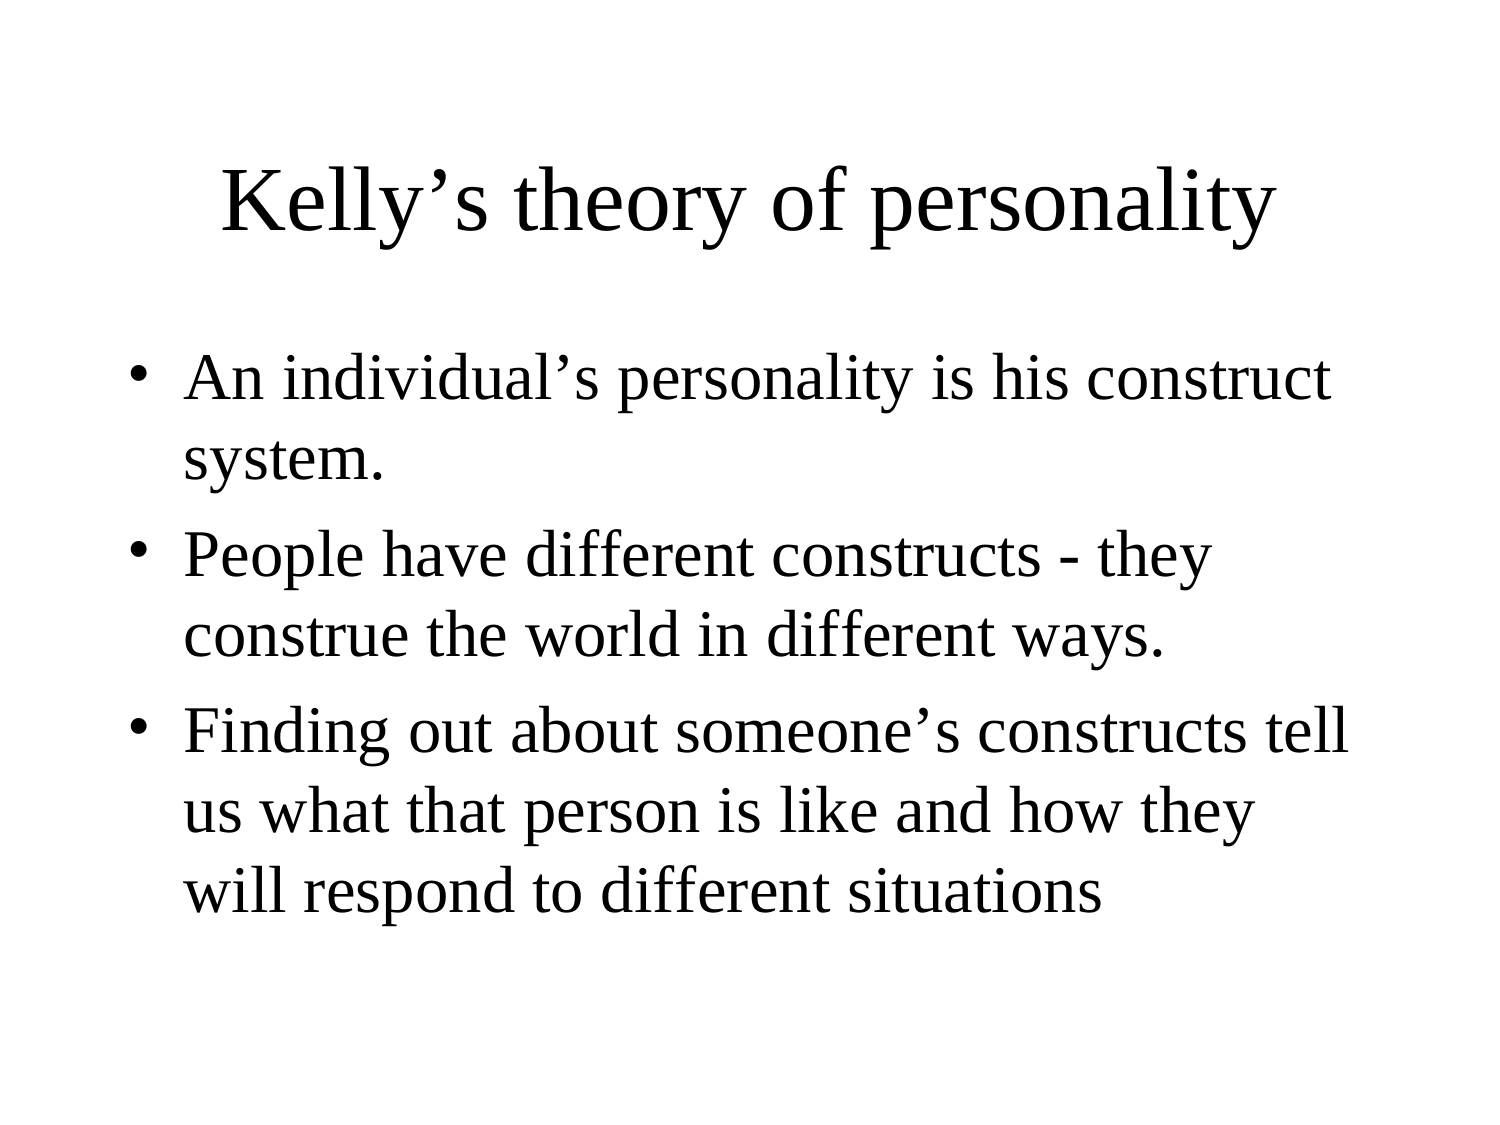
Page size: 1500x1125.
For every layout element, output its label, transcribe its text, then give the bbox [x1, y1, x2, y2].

list An individual’s personality is his construct system. People have different constructs - they construe the world in different ways. Finding out about someone’s constructs tell us what that person is like and how they will respond to different situations [112, 324, 1388, 1000]
title Kelly’s theory of personality [112, 99, 1388, 288]
